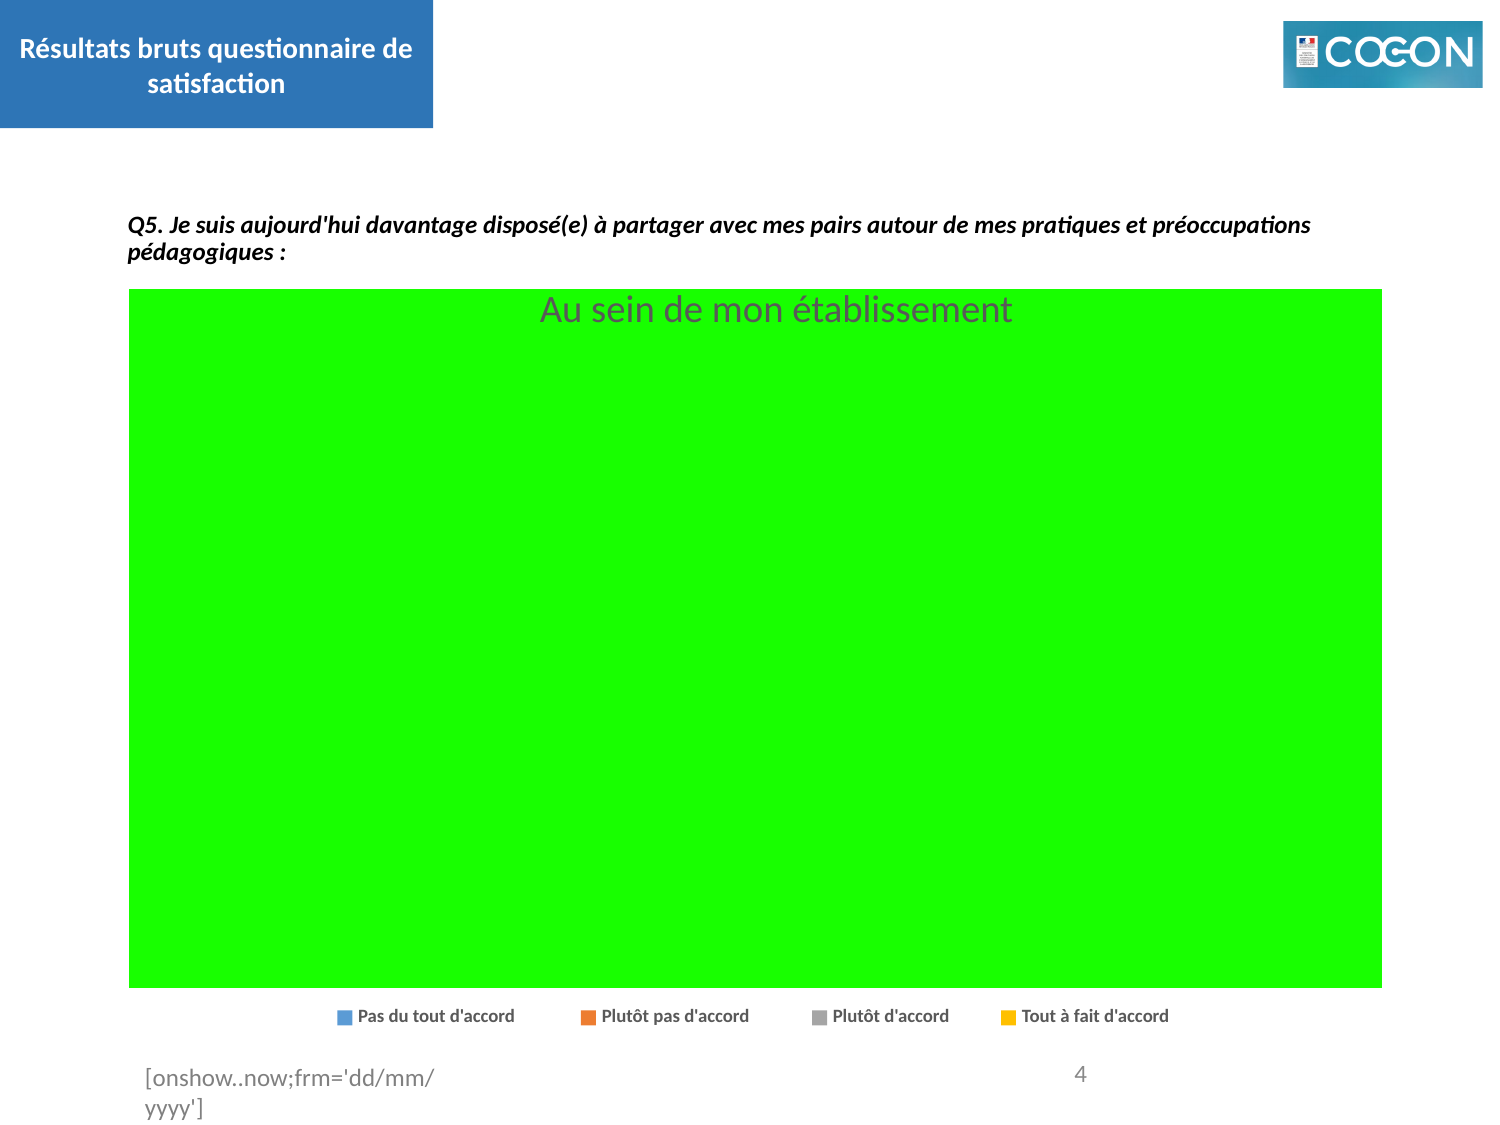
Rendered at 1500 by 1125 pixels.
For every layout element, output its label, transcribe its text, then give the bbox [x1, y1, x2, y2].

text_box <numéro> [1059, 1042, 1397, 1103]
text_box Pas du tout d'accord [358, 1008, 567, 1040]
picture [1283, 21, 1483, 88]
text_box Tout à fait d'accord [1021, 1008, 1218, 1040]
text_box Au sein de mon établissement [539, 293, 1015, 342]
text_box Plutôt pas d'accord [601, 1008, 797, 1040]
text_box [onshow..now;frm='dd/mm/yyyy'] [129, 1053, 468, 1114]
text_box Plutôt d'accord [832, 1008, 988, 1040]
text_box [580, 1010, 596, 1026]
text_box [1001, 1010, 1016, 1026]
picture [129, 289, 1382, 988]
text_box [812, 1010, 828, 1026]
text_box Résultats bruts questionnaire de satisfaction [0, 0, 434, 129]
text_box Q5. Je suis aujourd'hui davantage disposé(e) à partager avec mes pairs autour de mes pratiques et préoccupations pédagogiques : [112, 204, 1407, 283]
text_box [337, 1010, 353, 1026]
